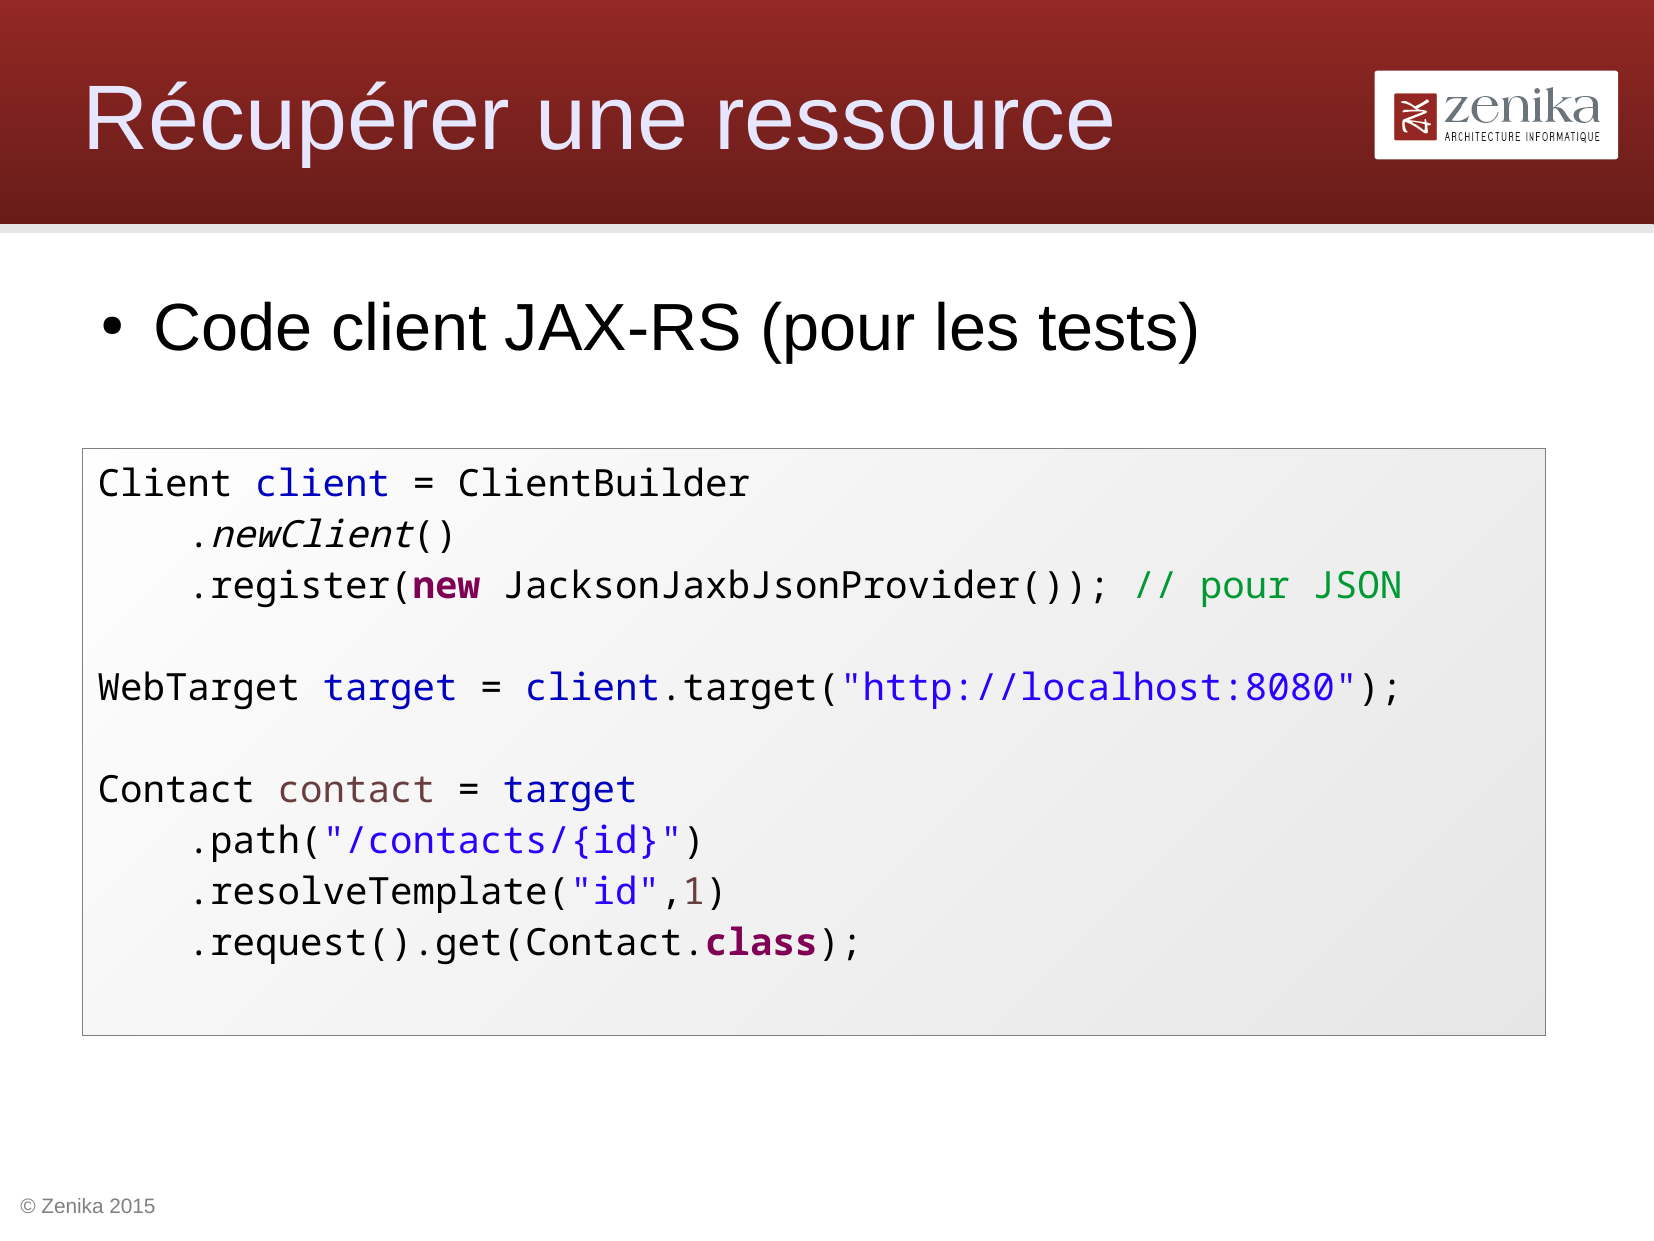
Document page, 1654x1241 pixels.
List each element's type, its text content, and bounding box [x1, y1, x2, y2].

title Récupérer une ressource [82, 13, 1571, 222]
text_box Client client = ClientBuilder .newClient() .register(new JacksonJaxbJsonProvider()); // pour JSON WebTarget target = client.target("http://localhost:8080"); Contact contact = target .path("/contacts/{id}") .resolveTemplate("id",1) .request().get(Contact.class); [82, 448, 1546, 1036]
list Code client JAX-RS (pour les tests) [82, 290, 1538, 448]
picture [1571, 82, 1600, 149]
